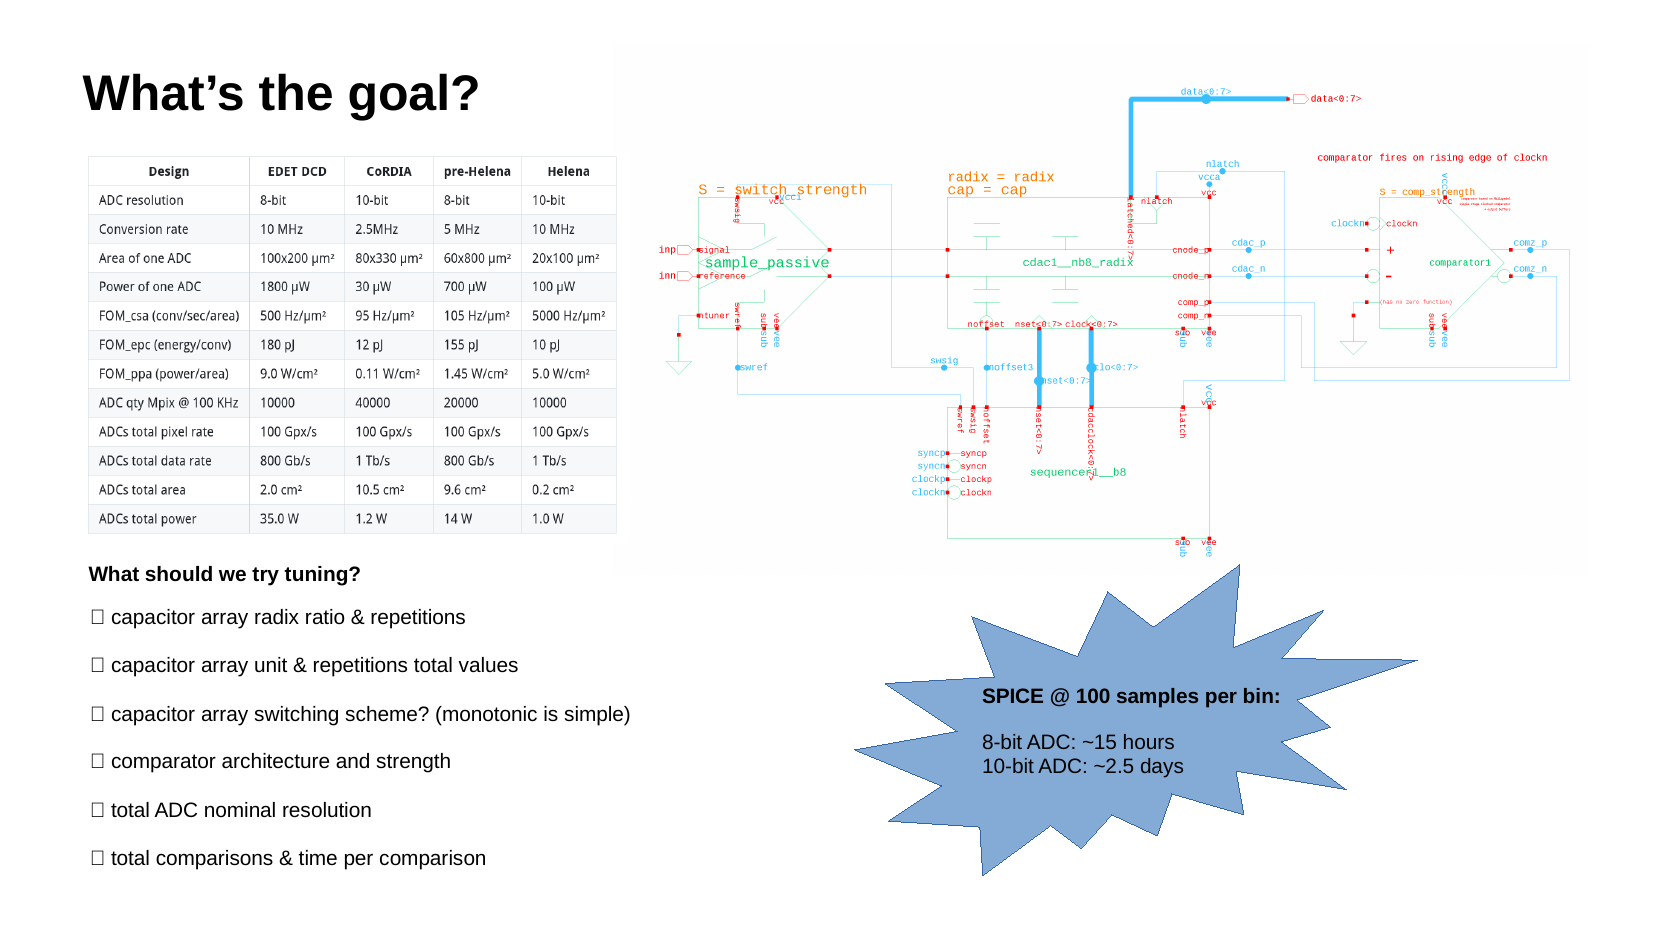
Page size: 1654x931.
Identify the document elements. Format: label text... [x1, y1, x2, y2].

text_box ✅ capacitor array radix ratio & repetitions ✅ capacitor array unit & repetitions total values ✅ capacitor array switching scheme? (monotonic is simple) ✅ comparator architecture and strength ✅ total ADC nominal resolution ✅ total comparisons & time per comparison [75, 598, 719, 922]
text_box [971, 564, 1418, 698]
picture [84, 42, 1589, 575]
text_box [1305, 706, 1331, 735]
text_box [1305, 759, 1347, 790]
title What should we try tuning? [88, 562, 644, 598]
text_box SPICE @ 100 samples per bin: 8-bit ADC: ~15 hours 10-bit ADC: ~2.5 days [967, 677, 1305, 790]
title What’s the goal? [82, 37, 638, 151]
text_box [854, 678, 1244, 876]
